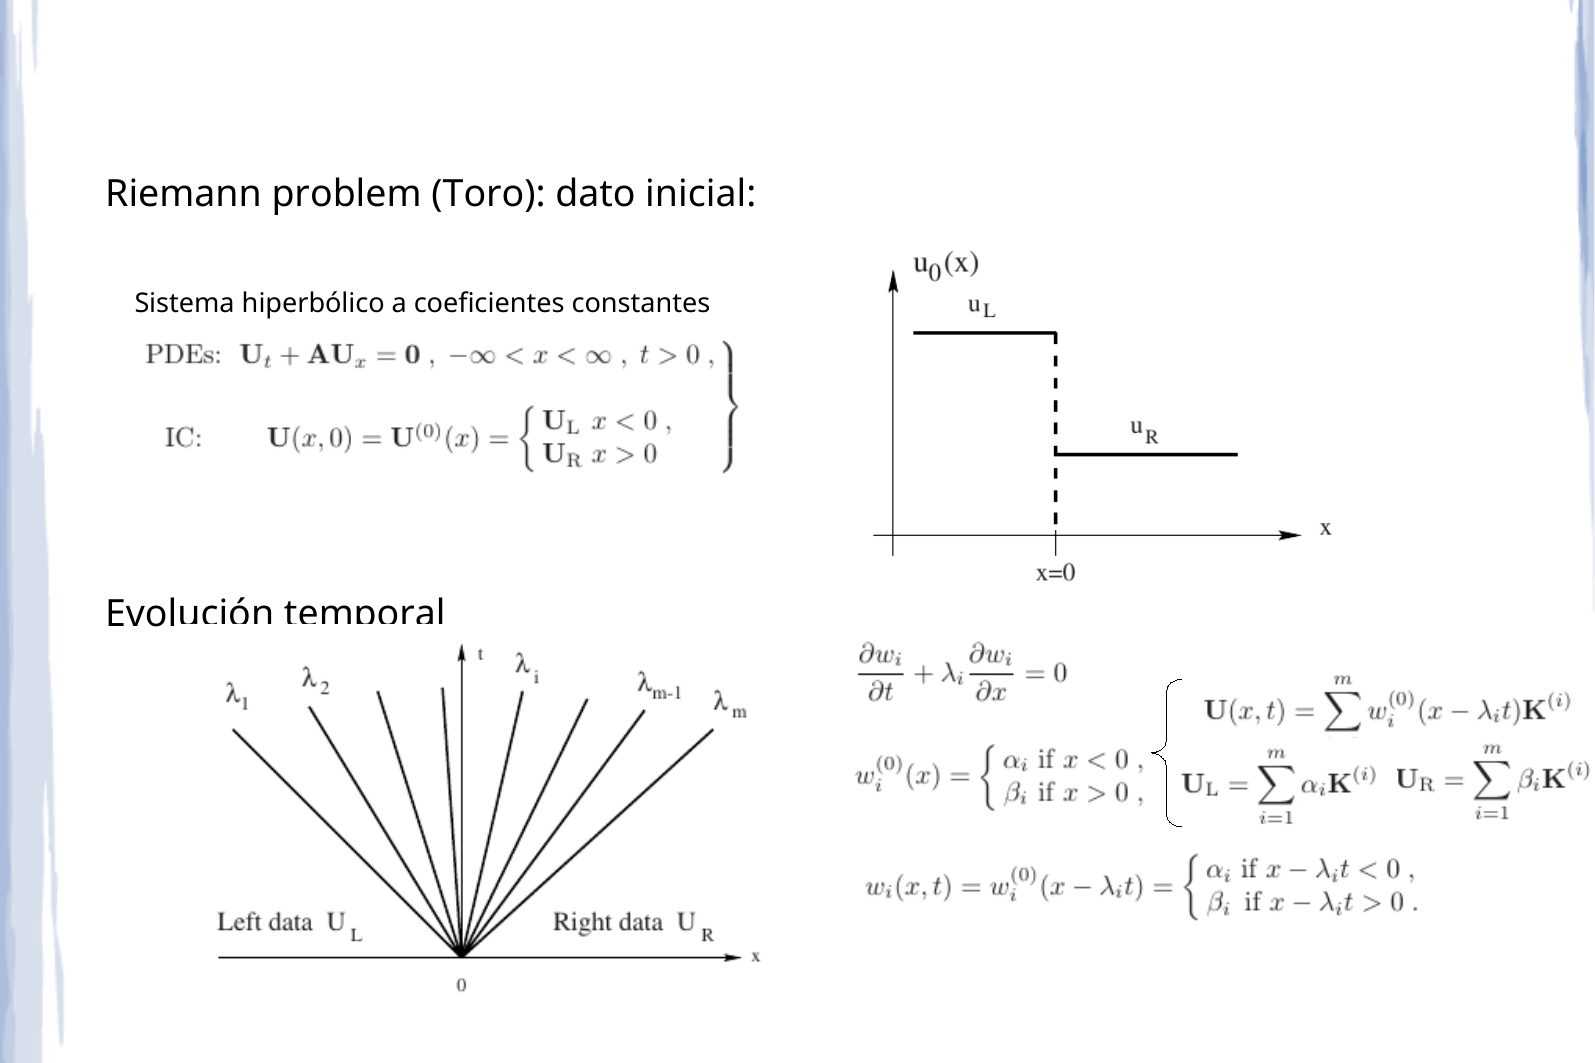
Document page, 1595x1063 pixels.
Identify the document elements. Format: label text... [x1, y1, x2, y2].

picture [0, 0, 1595, 1063]
list Sistema hiperbólico a coeficientes constantes [134, 283, 768, 397]
list Riemann problem (Toro): dato inicial: [105, 166, 1506, 237]
list Evolución temporal [105, 586, 1506, 656]
